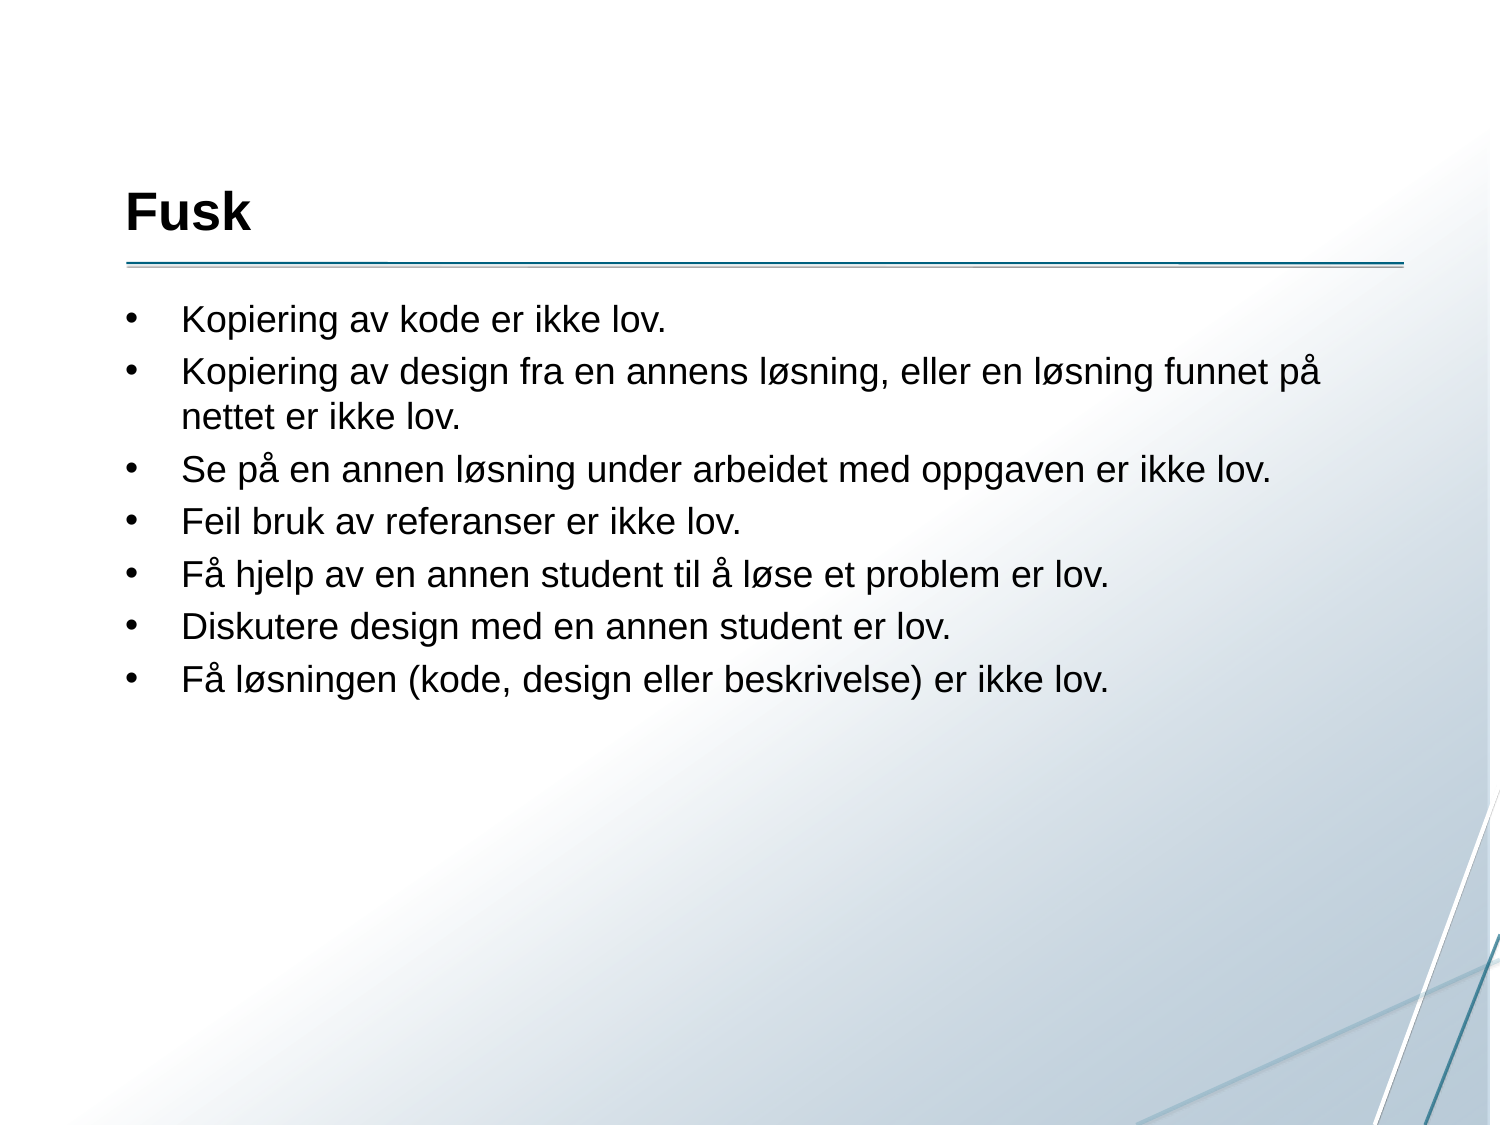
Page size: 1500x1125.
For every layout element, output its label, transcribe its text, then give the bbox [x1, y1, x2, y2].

title Fusk [109, 49, 1403, 249]
list Kopiering av kode er ikke lov. Kopiering av design fra en annens løsning, eller en løsning funnet på nettet er ikke lov. Se på en annen løsning under arbeidet med oppgaven er ikke lov. Feil bruk av referanser er ikke lov. Få hjelp av en annen student til å løse et problem er lov. Diskutere design med en annen student er lov. Få løsningen (kode, design eller beskrivelse) er ikke lov. [109, 287, 1404, 1005]
